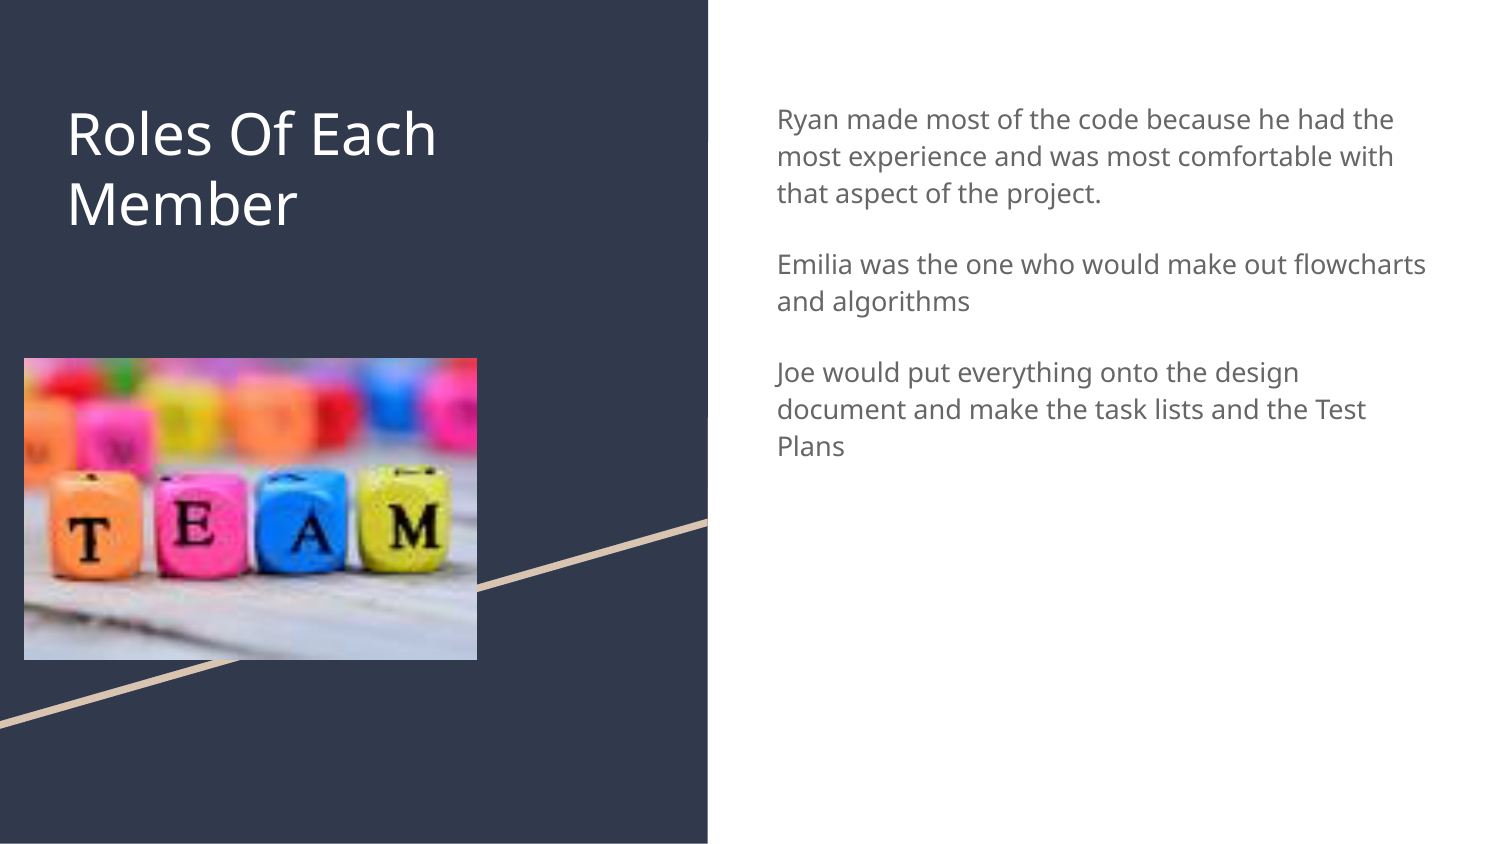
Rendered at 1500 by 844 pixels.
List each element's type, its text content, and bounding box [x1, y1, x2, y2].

picture [24, 358, 477, 660]
title Roles Of Each Member [51, 82, 660, 494]
list Ryan made most of the code because he had the most experience and was most comfortable with that aspect of the project. Emilia was the one who would make out flowcharts and algorithms Joe would put everything onto the design document and make the task lists and the Test Plans [761, 82, 1446, 755]
